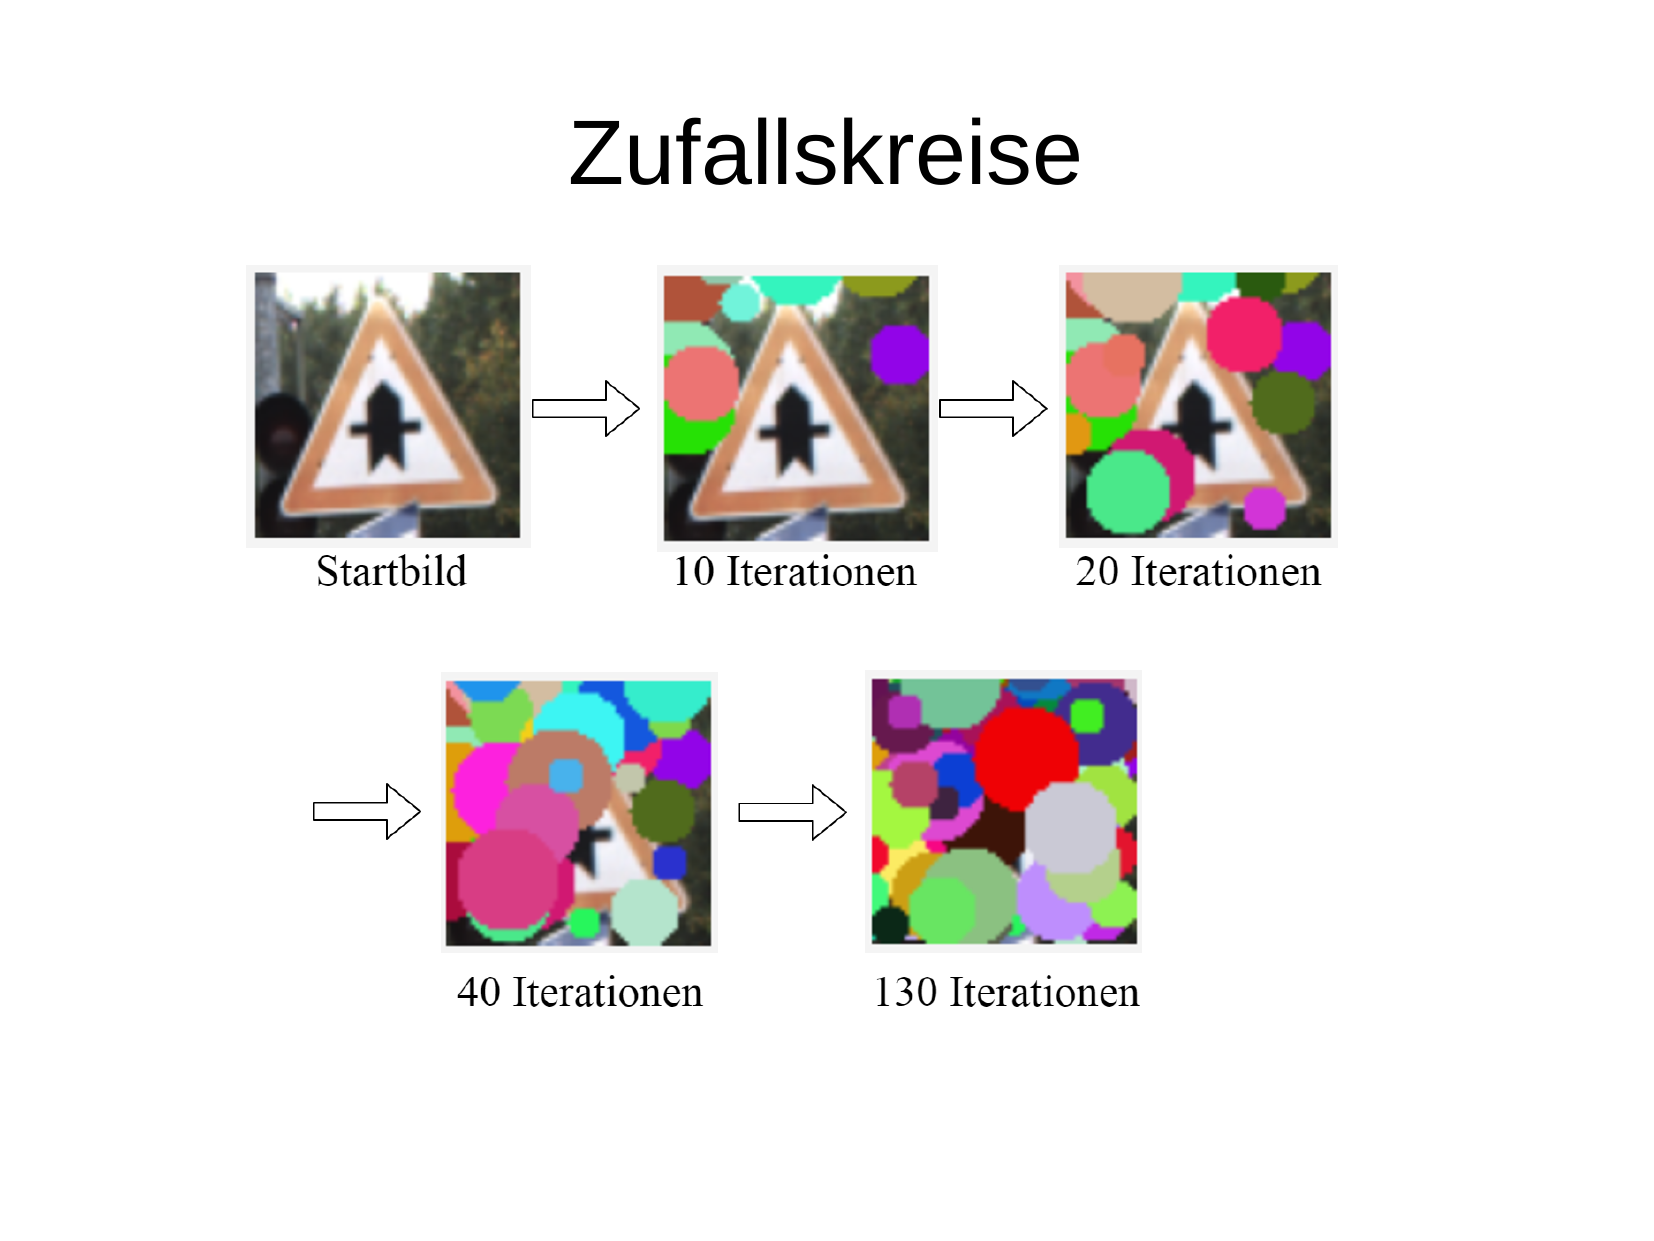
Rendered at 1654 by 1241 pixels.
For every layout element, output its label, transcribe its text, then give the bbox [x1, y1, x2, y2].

picture [246, 265, 1359, 1016]
title Zufallskreise [82, 49, 1571, 257]
